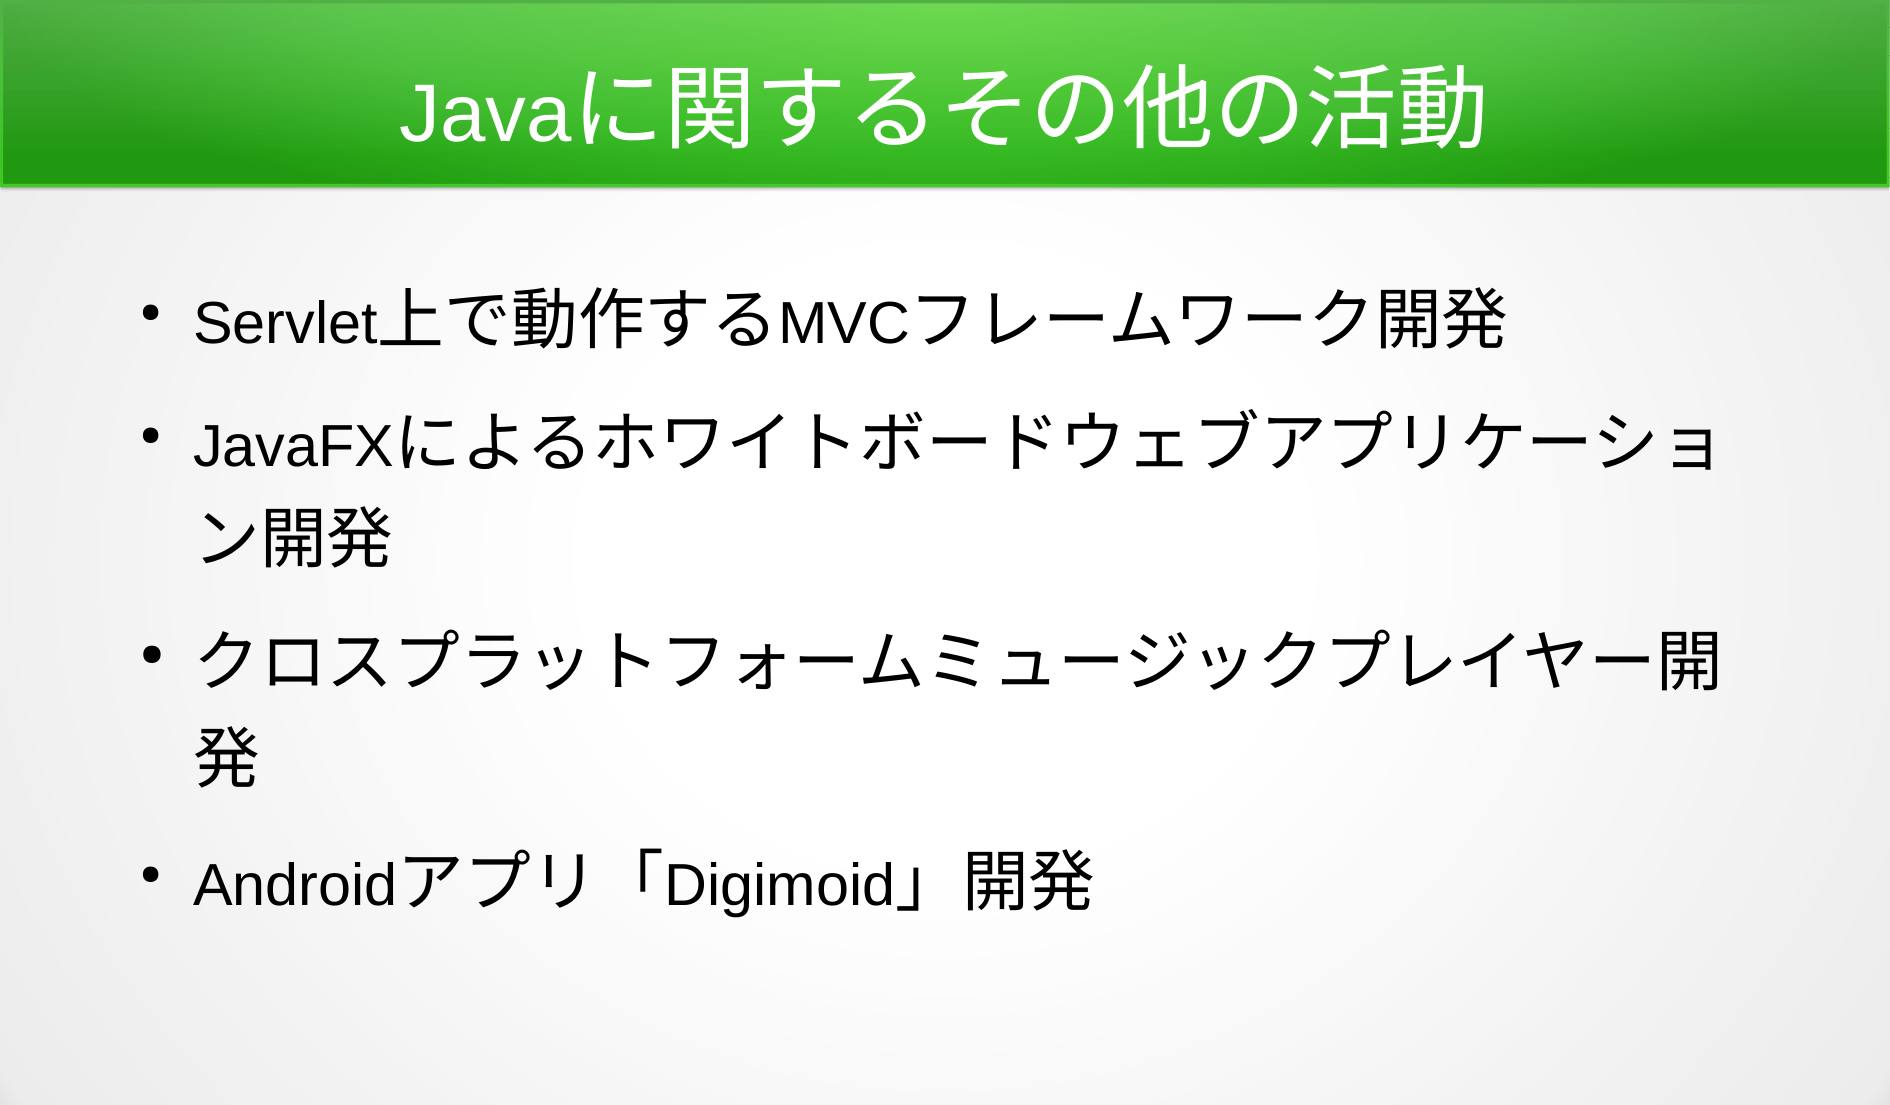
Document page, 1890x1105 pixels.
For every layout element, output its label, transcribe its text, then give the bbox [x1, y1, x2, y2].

title Javaに関するその他の活動 [94, 41, 1796, 162]
list Servlet上で動作するMVCフレームワーク開発 JavaFXによるホワイトボードウェブアプリケーション開発 クロスプラットフォームミュージックプレイヤー開発 Androidアプリ「Digimoid」開発 [122, 265, 1786, 907]
